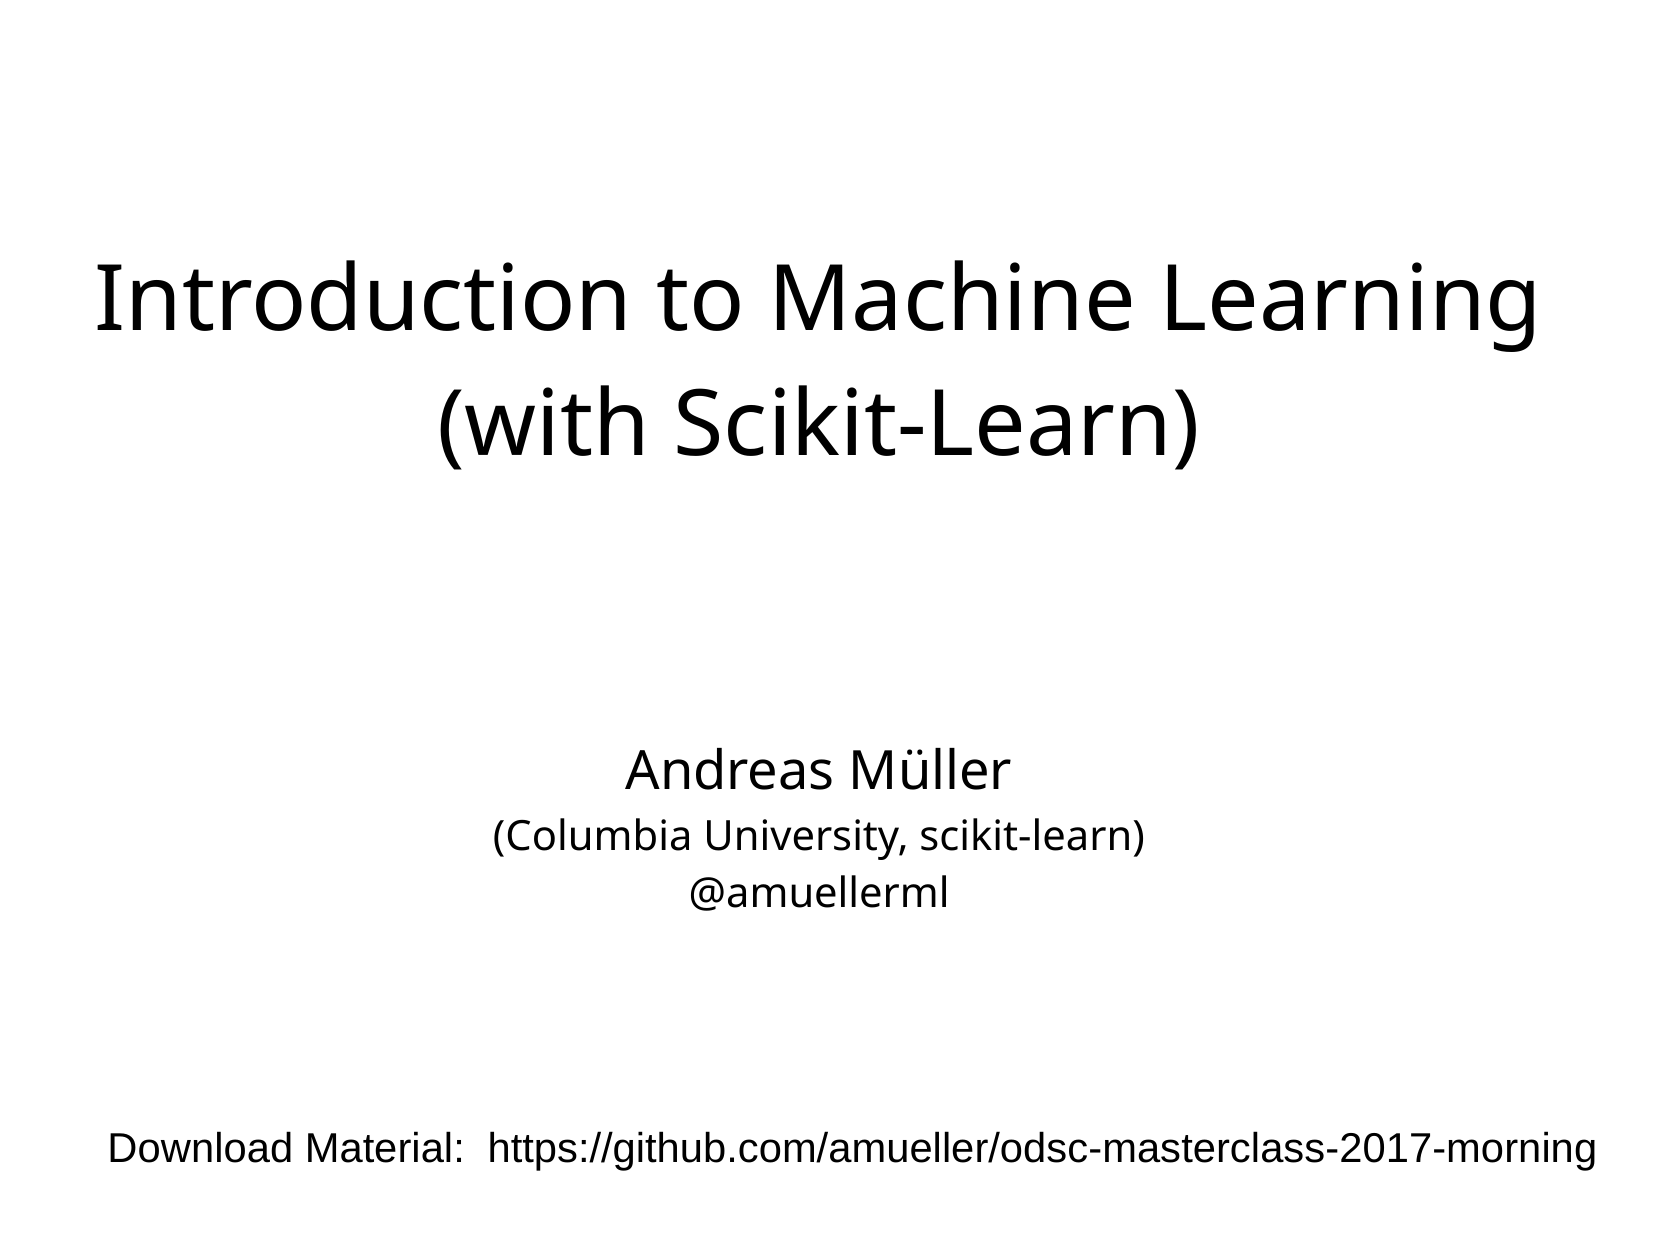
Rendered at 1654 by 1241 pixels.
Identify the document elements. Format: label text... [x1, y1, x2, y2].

title Introduction to Machine Learning (with Scikit-Learn) Andreas Müller (Columbia University, scikit-learn) @amuellerml [75, 322, 1564, 830]
text_box Download Material: https://github.com/amueller/odsc-masterclass-2017-morning [15, 1125, 1621, 1187]
